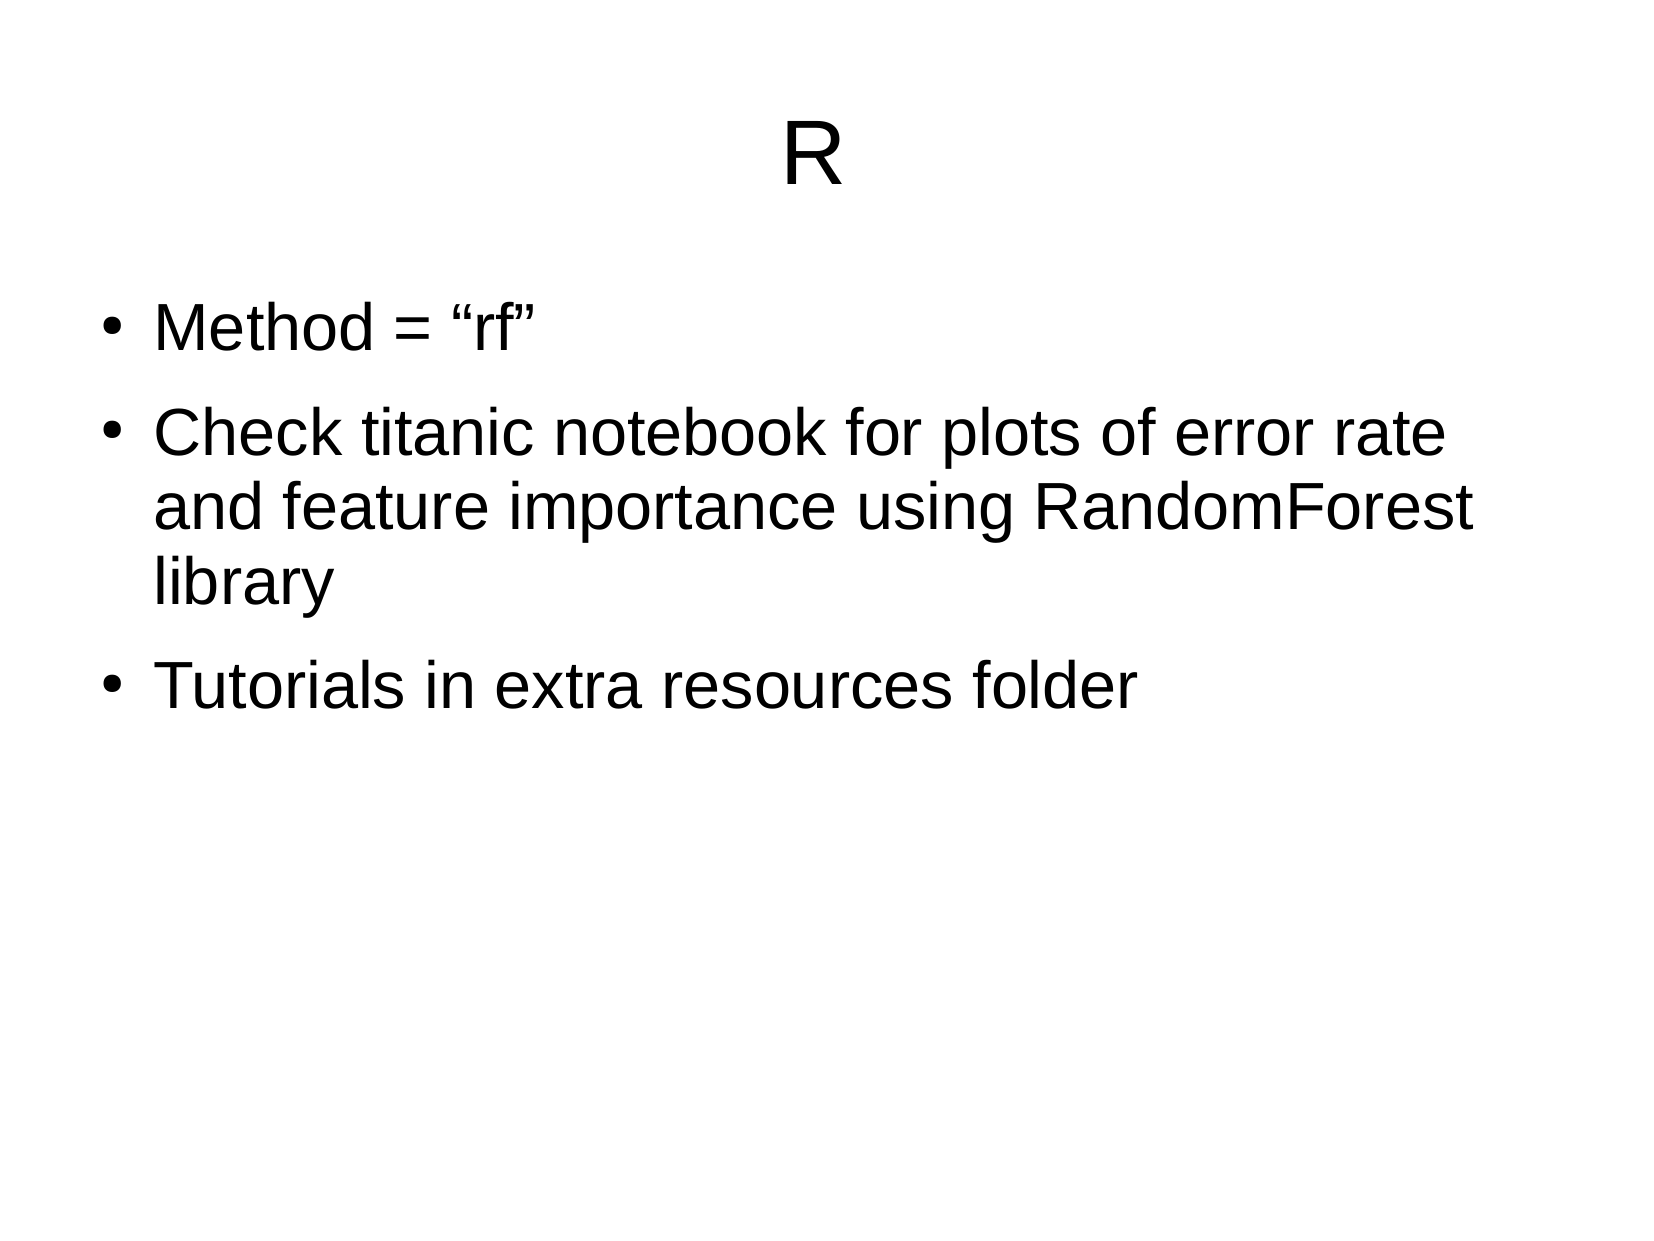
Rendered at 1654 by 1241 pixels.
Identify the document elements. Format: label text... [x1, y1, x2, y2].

list Method = “rf” Check titanic notebook for plots of error rate and feature importance using RandomForest library Tutorials in extra resources folder [82, 290, 1571, 1010]
title R [82, 49, 1571, 257]
